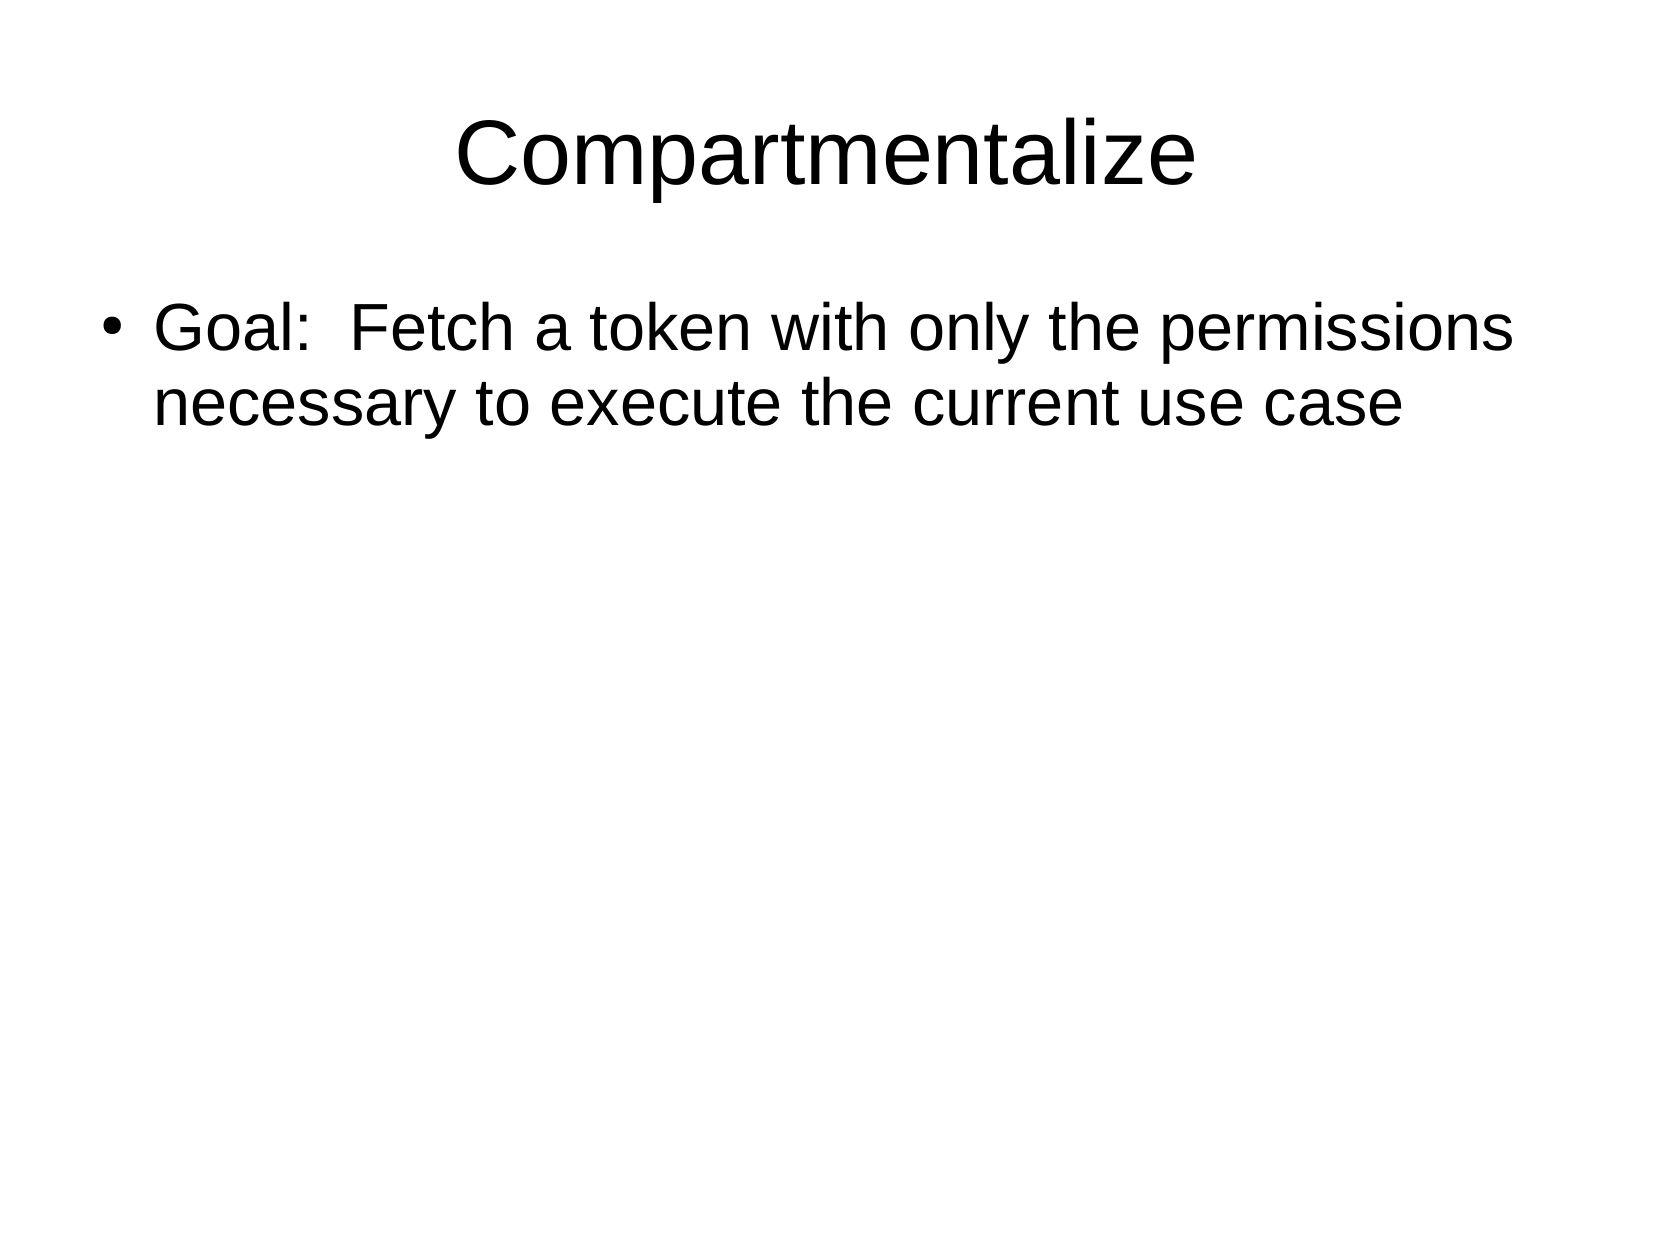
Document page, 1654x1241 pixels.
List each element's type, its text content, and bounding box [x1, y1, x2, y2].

title Compartmentalize [82, 49, 1571, 257]
list Goal: Fetch a token with only the permissions necessary to execute the current use case [82, 290, 1571, 1010]
